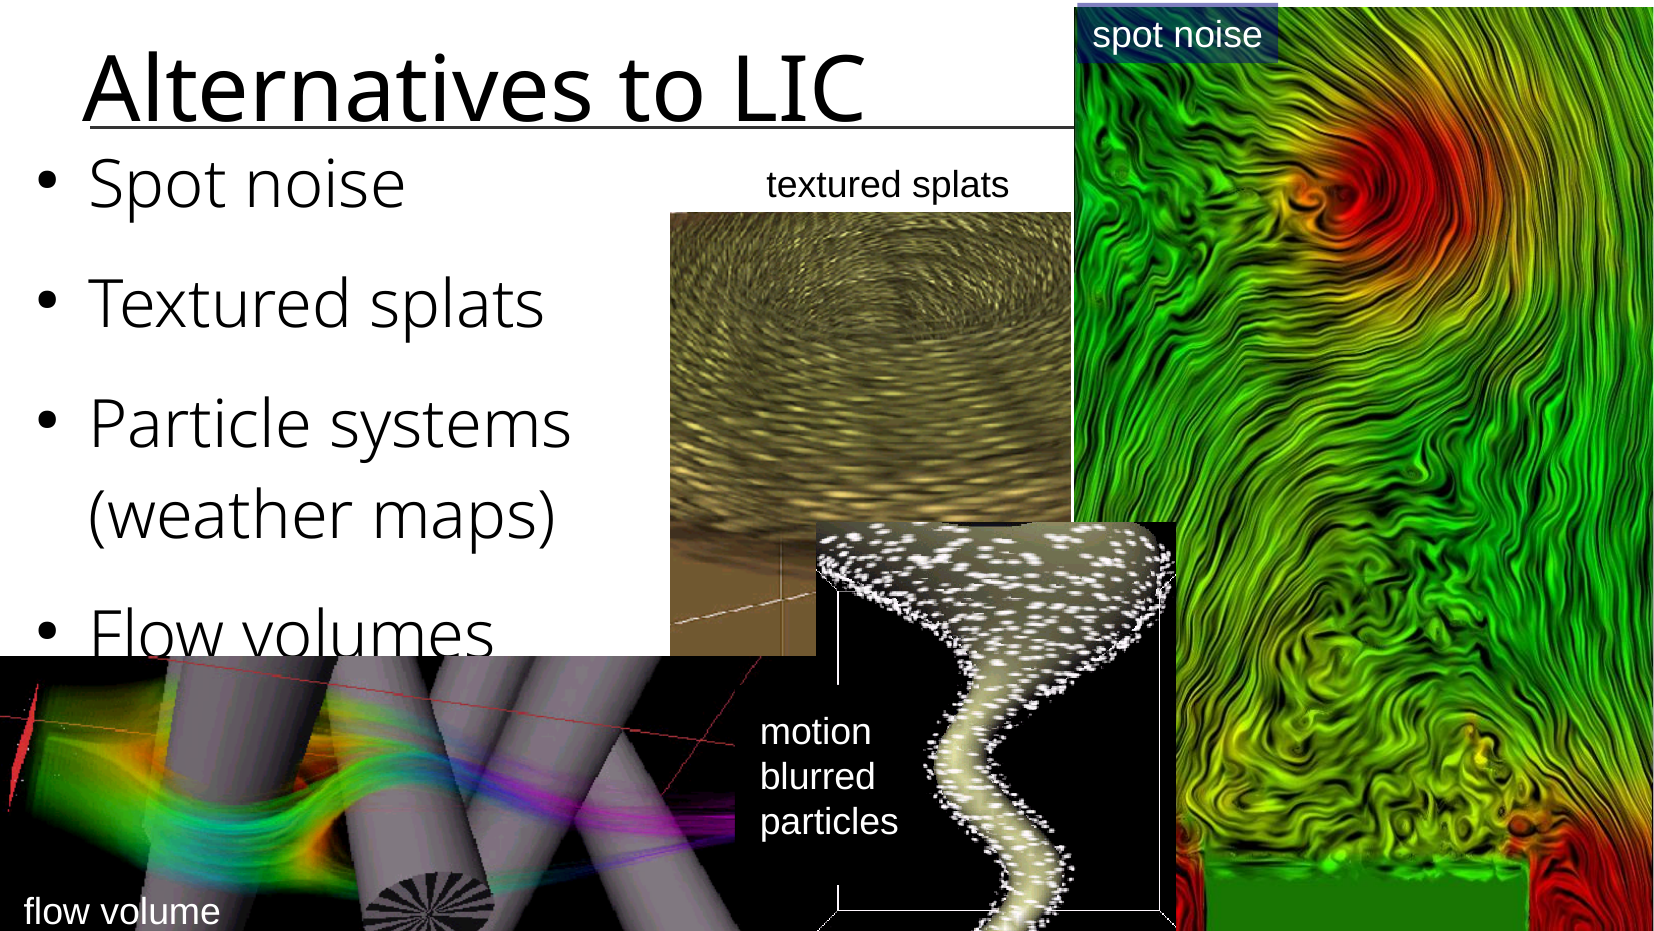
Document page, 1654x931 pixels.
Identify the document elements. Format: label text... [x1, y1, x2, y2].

list Spot noise Textured splats Particle systems (weather maps) Flow volumes [17, 135, 671, 656]
text_box motion blurred particles [744, 699, 915, 850]
picture [0, 7, 1654, 931]
text_box textured splats [751, 152, 1026, 213]
text_box spot noise [1077, 2, 1279, 64]
text_box flow volume [8, 879, 237, 931]
title Alternatives to LIC [82, 32, 1074, 140]
text_box [734, 684, 852, 885]
